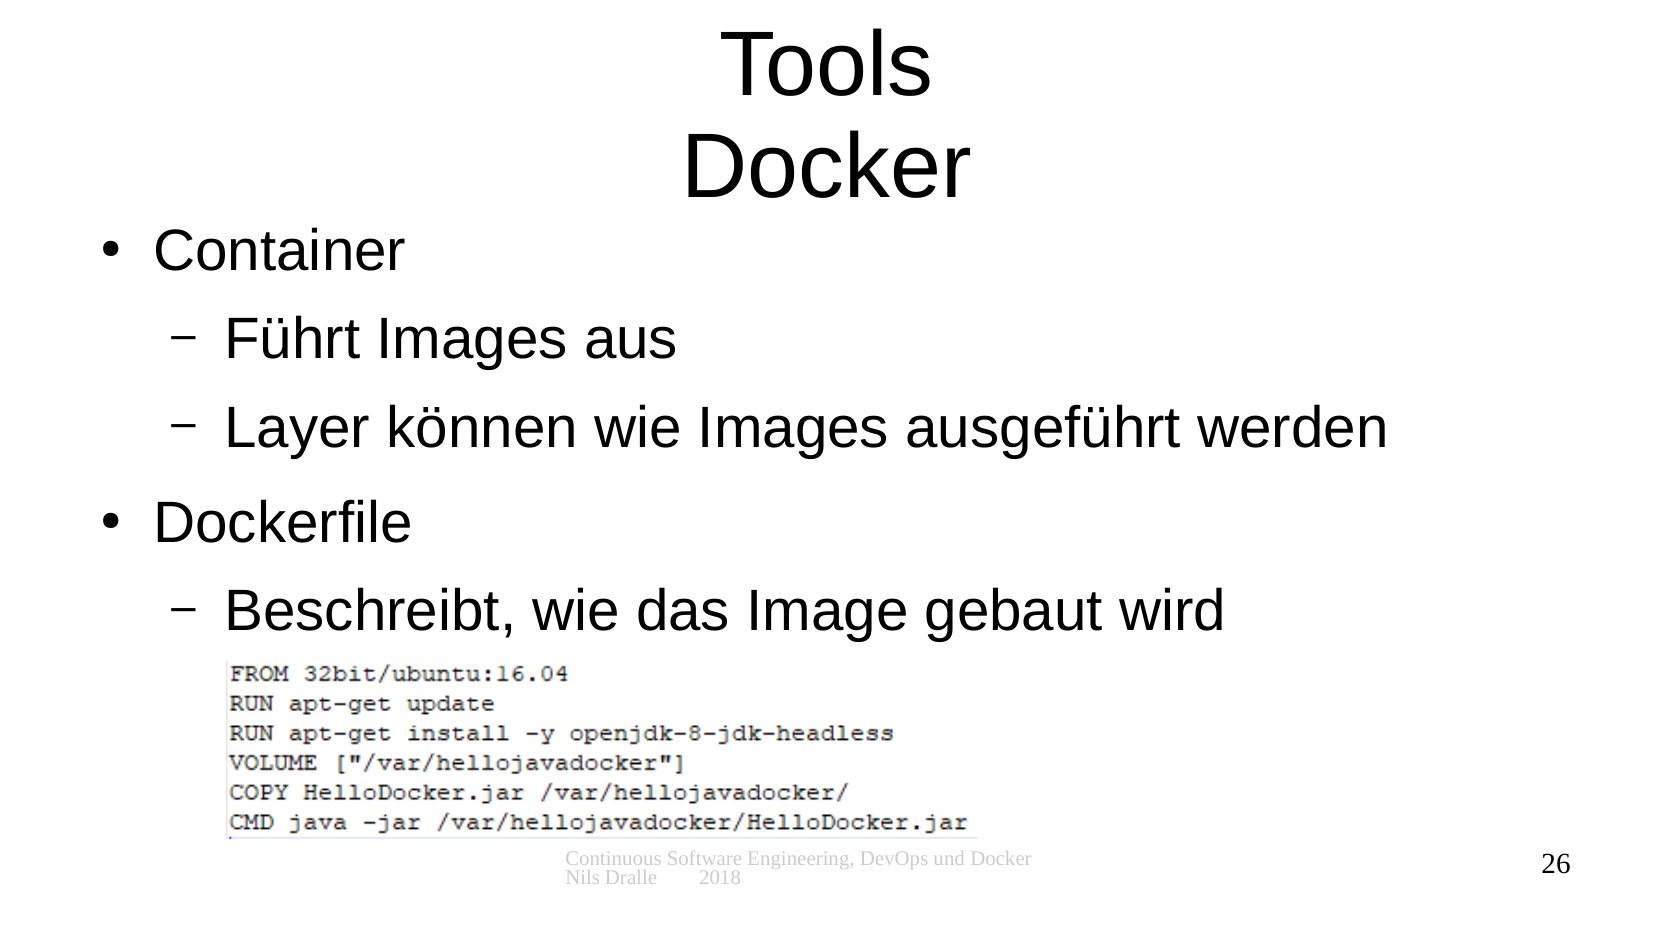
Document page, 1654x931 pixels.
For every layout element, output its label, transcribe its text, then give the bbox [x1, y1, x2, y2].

list Container Führt Images aus Layer können wie Images ausgeführt werden Dockerfile Beschreibt, wie das Image gebaut wird [82, 217, 1571, 758]
title Tools Docker [82, 12, 1571, 217]
picture [226, 661, 978, 839]
